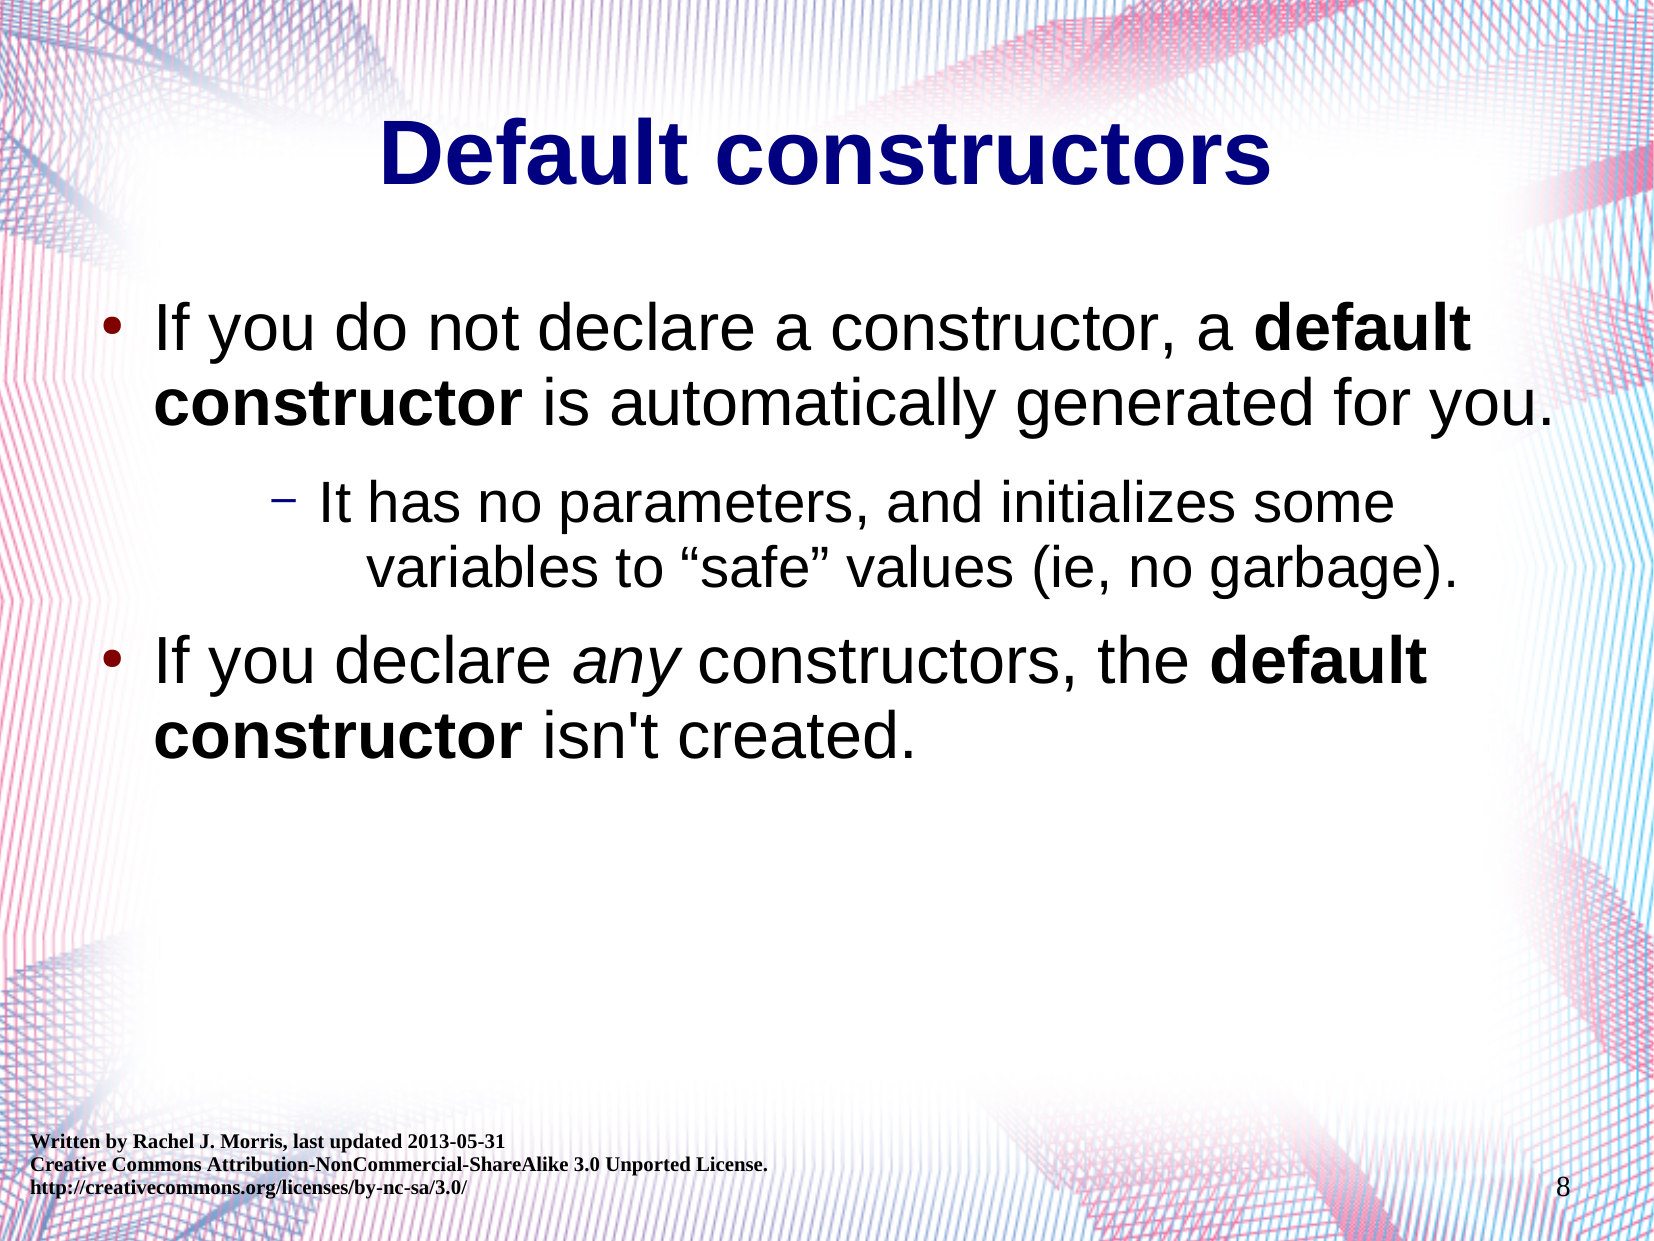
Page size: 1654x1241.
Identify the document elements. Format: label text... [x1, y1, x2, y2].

title Default constructors [82, 49, 1571, 257]
list If you do not declare a constructor, a default constructor is automatically generated for you. It has no parameters, and initializes some variables to “safe” values (ie, no garbage). If you declare any constructors, the default constructor isn't created. [82, 290, 1571, 1010]
picture [0, 0, 1654, 1241]
